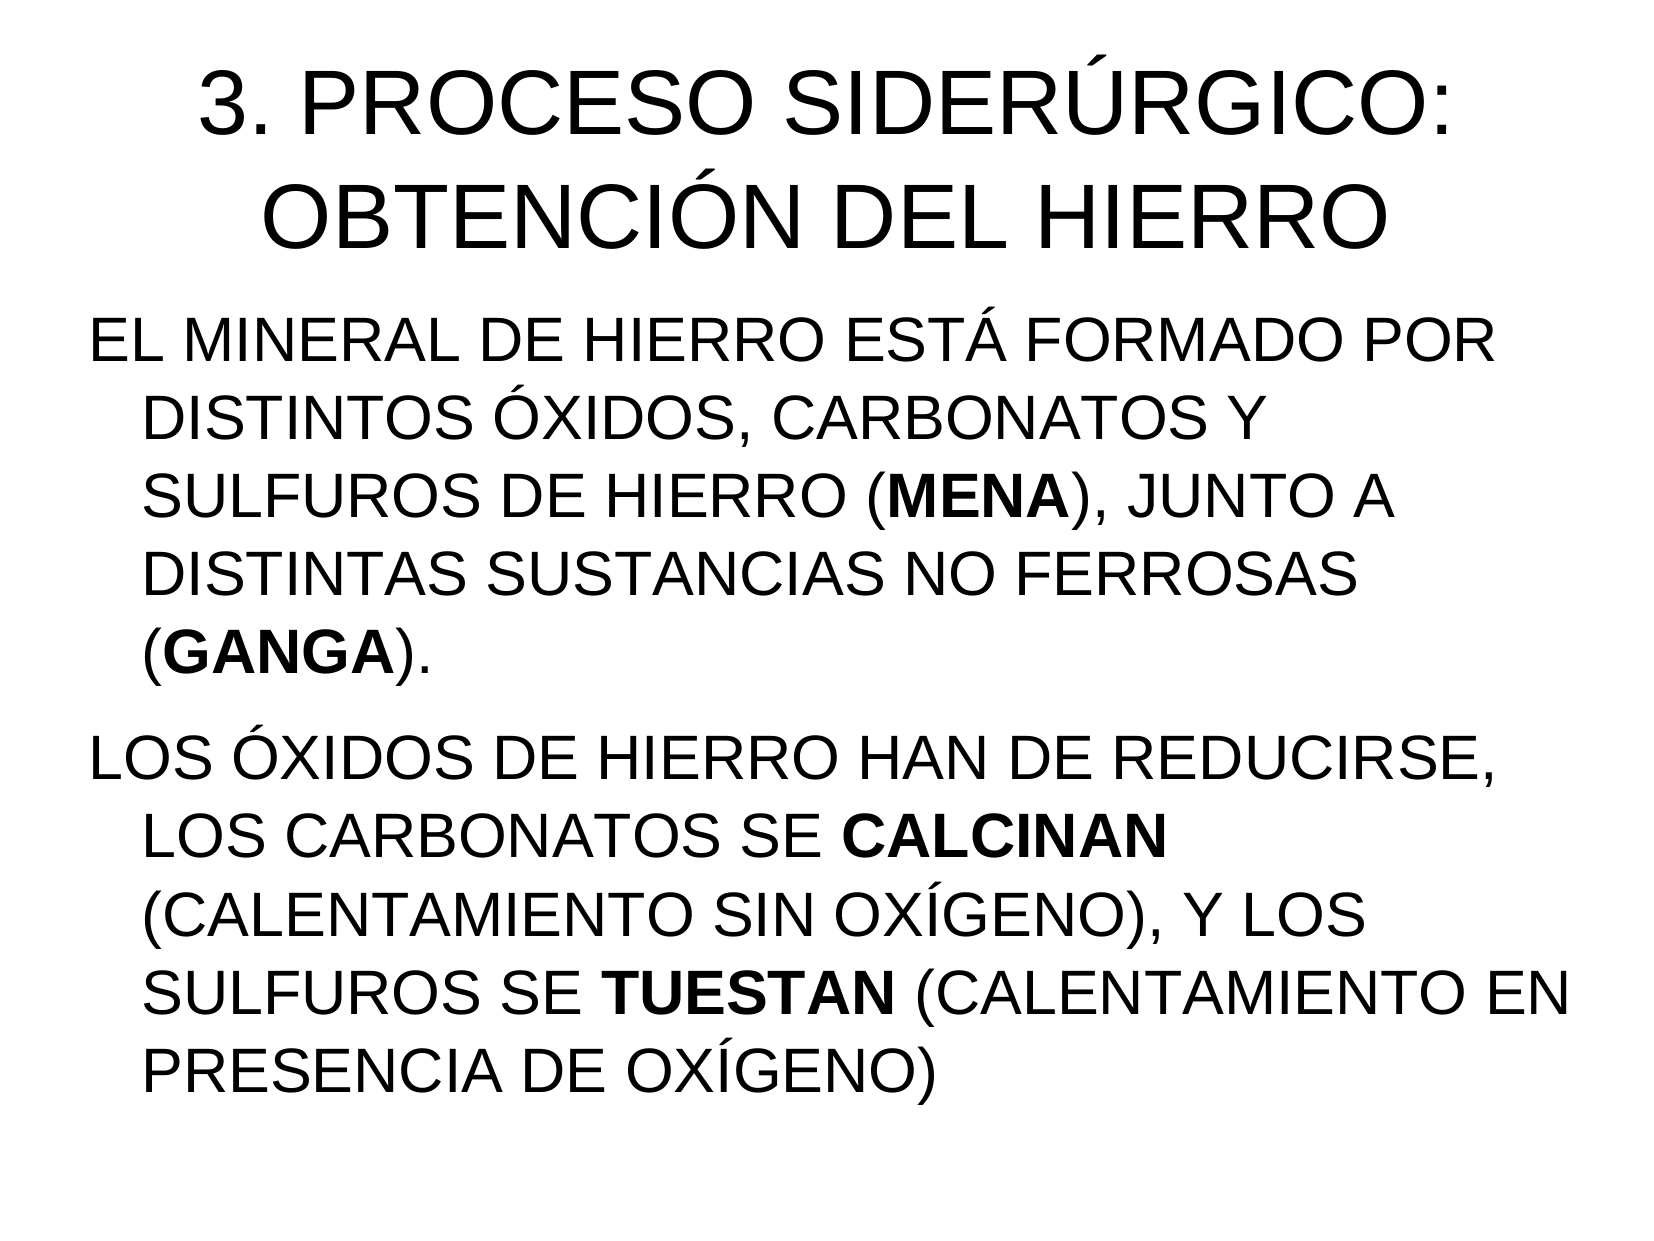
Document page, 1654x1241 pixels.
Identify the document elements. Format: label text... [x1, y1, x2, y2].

title 3. PROCESO SIDERÚRGICO: OBTENCIÓN DEL HIERRO [82, 38, 1571, 268]
list EL MINERAL DE HIERRO ESTÁ FORMADO POR DISTINTOS ÓXIDOS, CARBONATOS Y SULFUROS DE HIERRO (MENA), JUNTO A DISTINTAS SUSTANCIAS NO FERROSAS (GANGA). LOS ÓXIDOS DE HIERRO HAN DE REDUCIRSE, LOS CARBONATOS SE CALCINAN (CALENTAMIENTO SIN OXÍGENO), Y LOS SULFUROS SE TUESTAN (CALENTAMIENTO EN PRESENCIA DE OXÍGENO) [88, 295, 1577, 1114]
